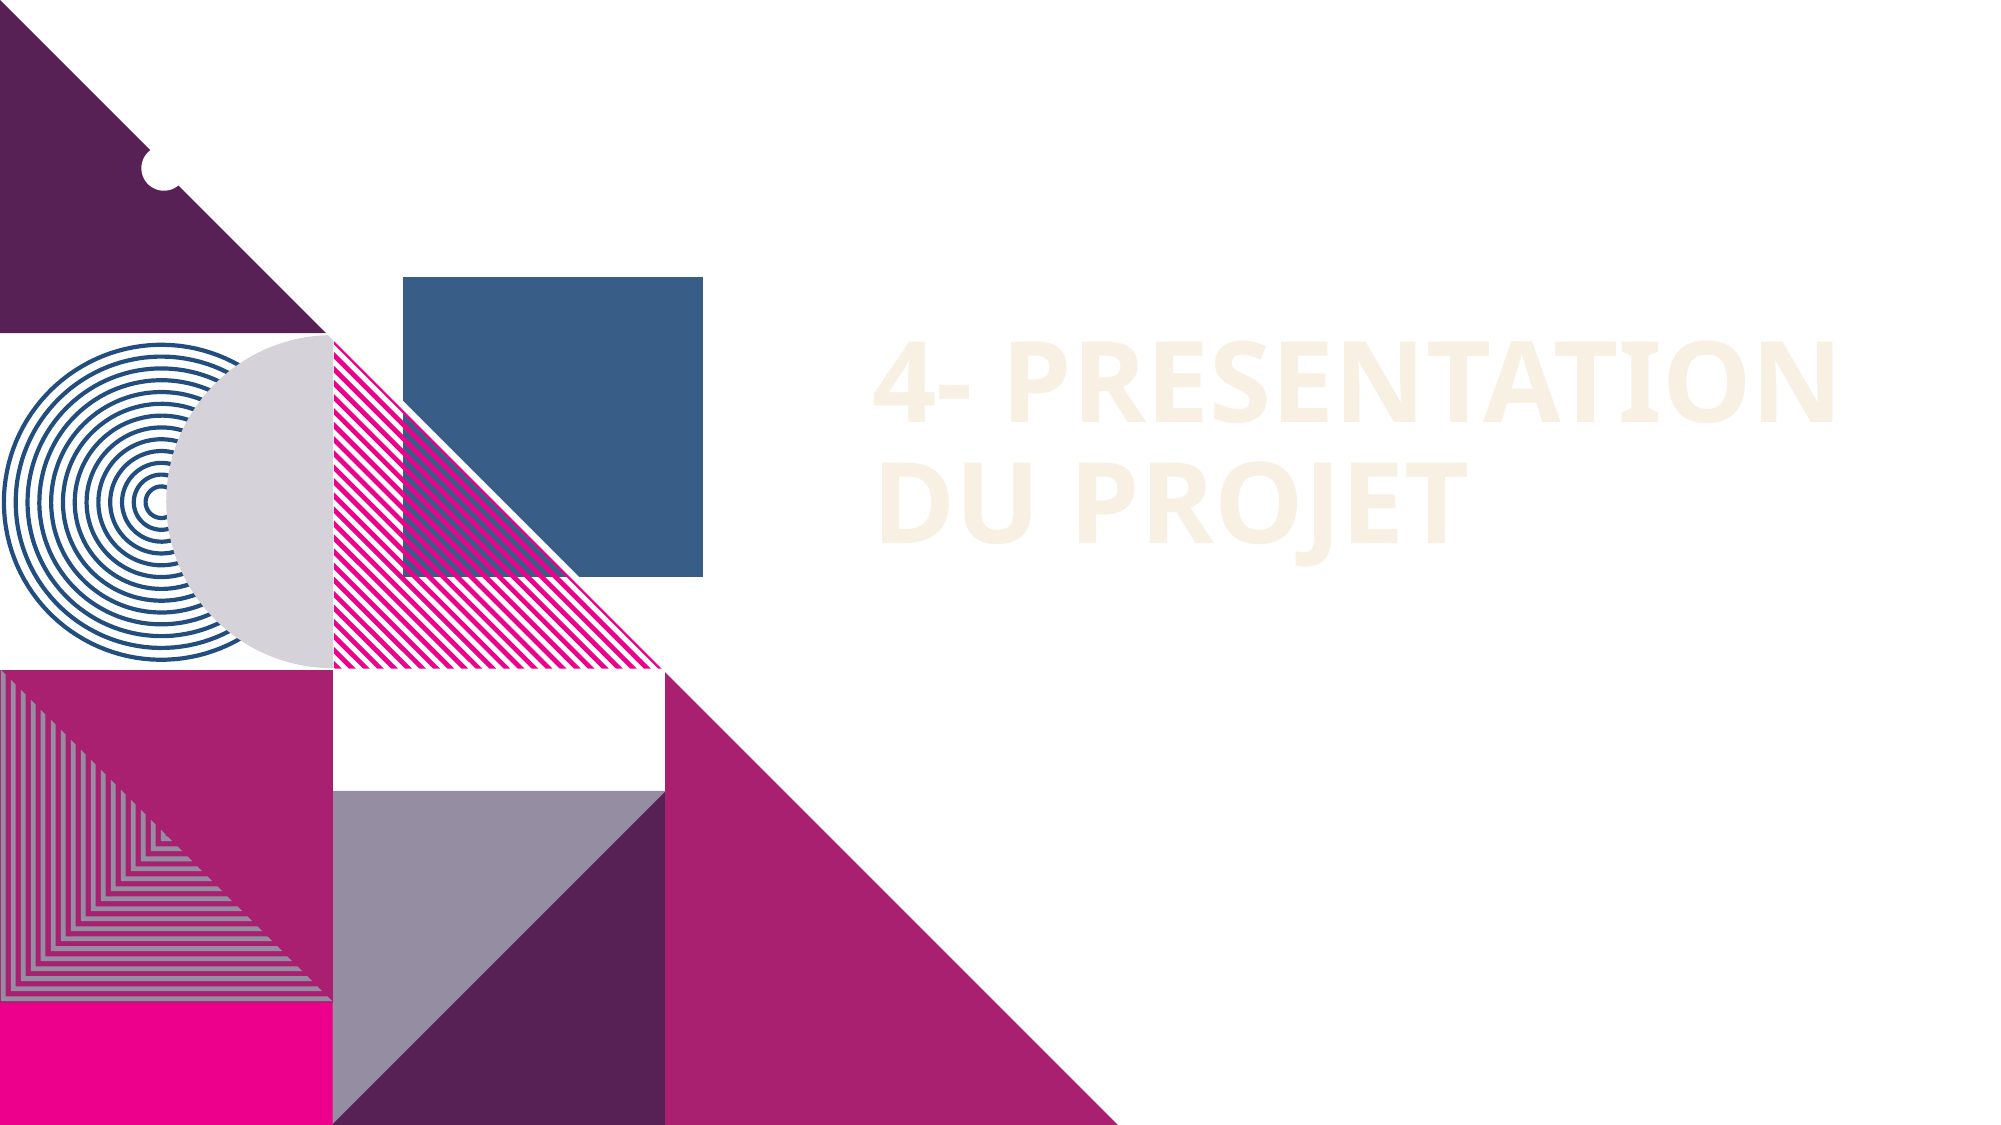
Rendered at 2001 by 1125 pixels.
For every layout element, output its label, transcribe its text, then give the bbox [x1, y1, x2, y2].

title 4- PRESENTATION DU PROJET [857, 184, 1899, 576]
